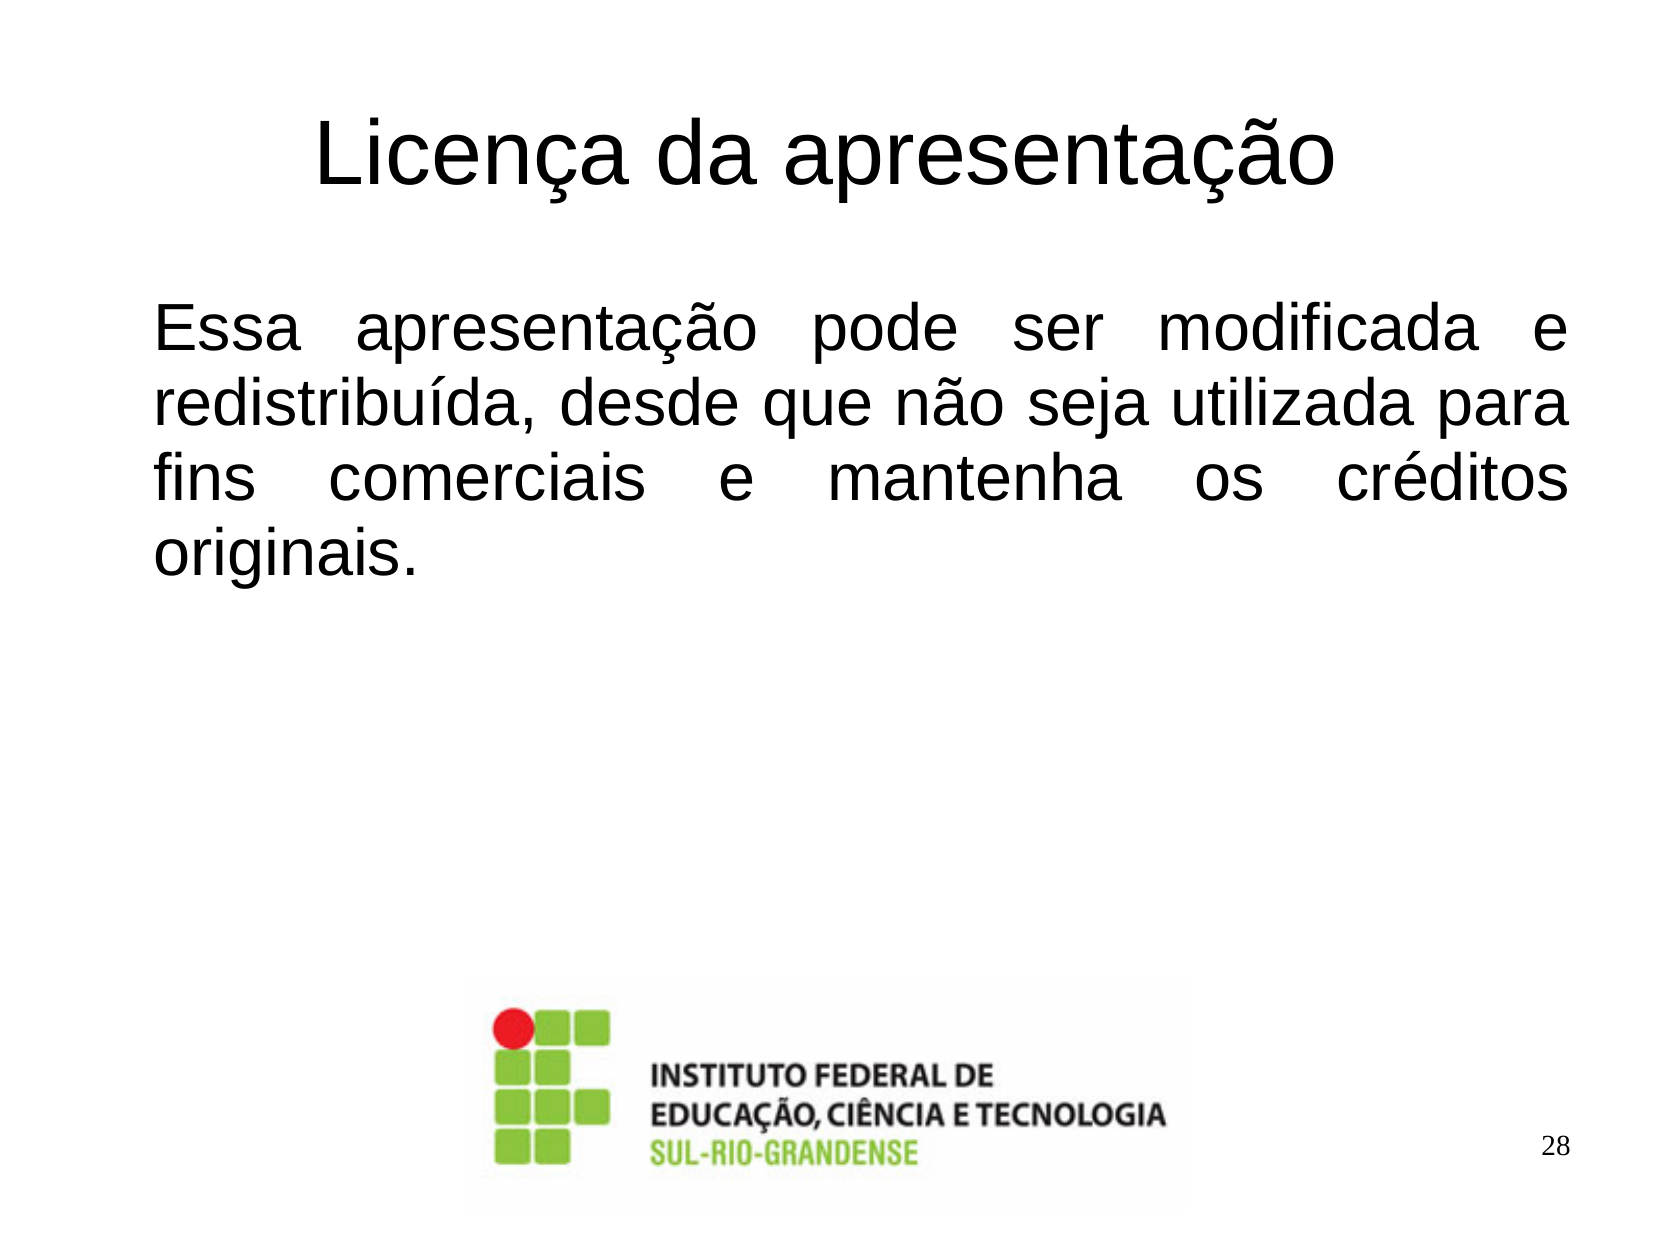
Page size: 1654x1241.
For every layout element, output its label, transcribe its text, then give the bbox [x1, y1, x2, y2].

title Licença da apresentação [82, 56, 1571, 250]
list Essa apresentação pode ser modificada e redistribuída, desde que não seja utilizada para fins comerciais e mantenha os créditos originais. [82, 290, 1571, 1094]
picture [465, 1094, 1189, 1211]
